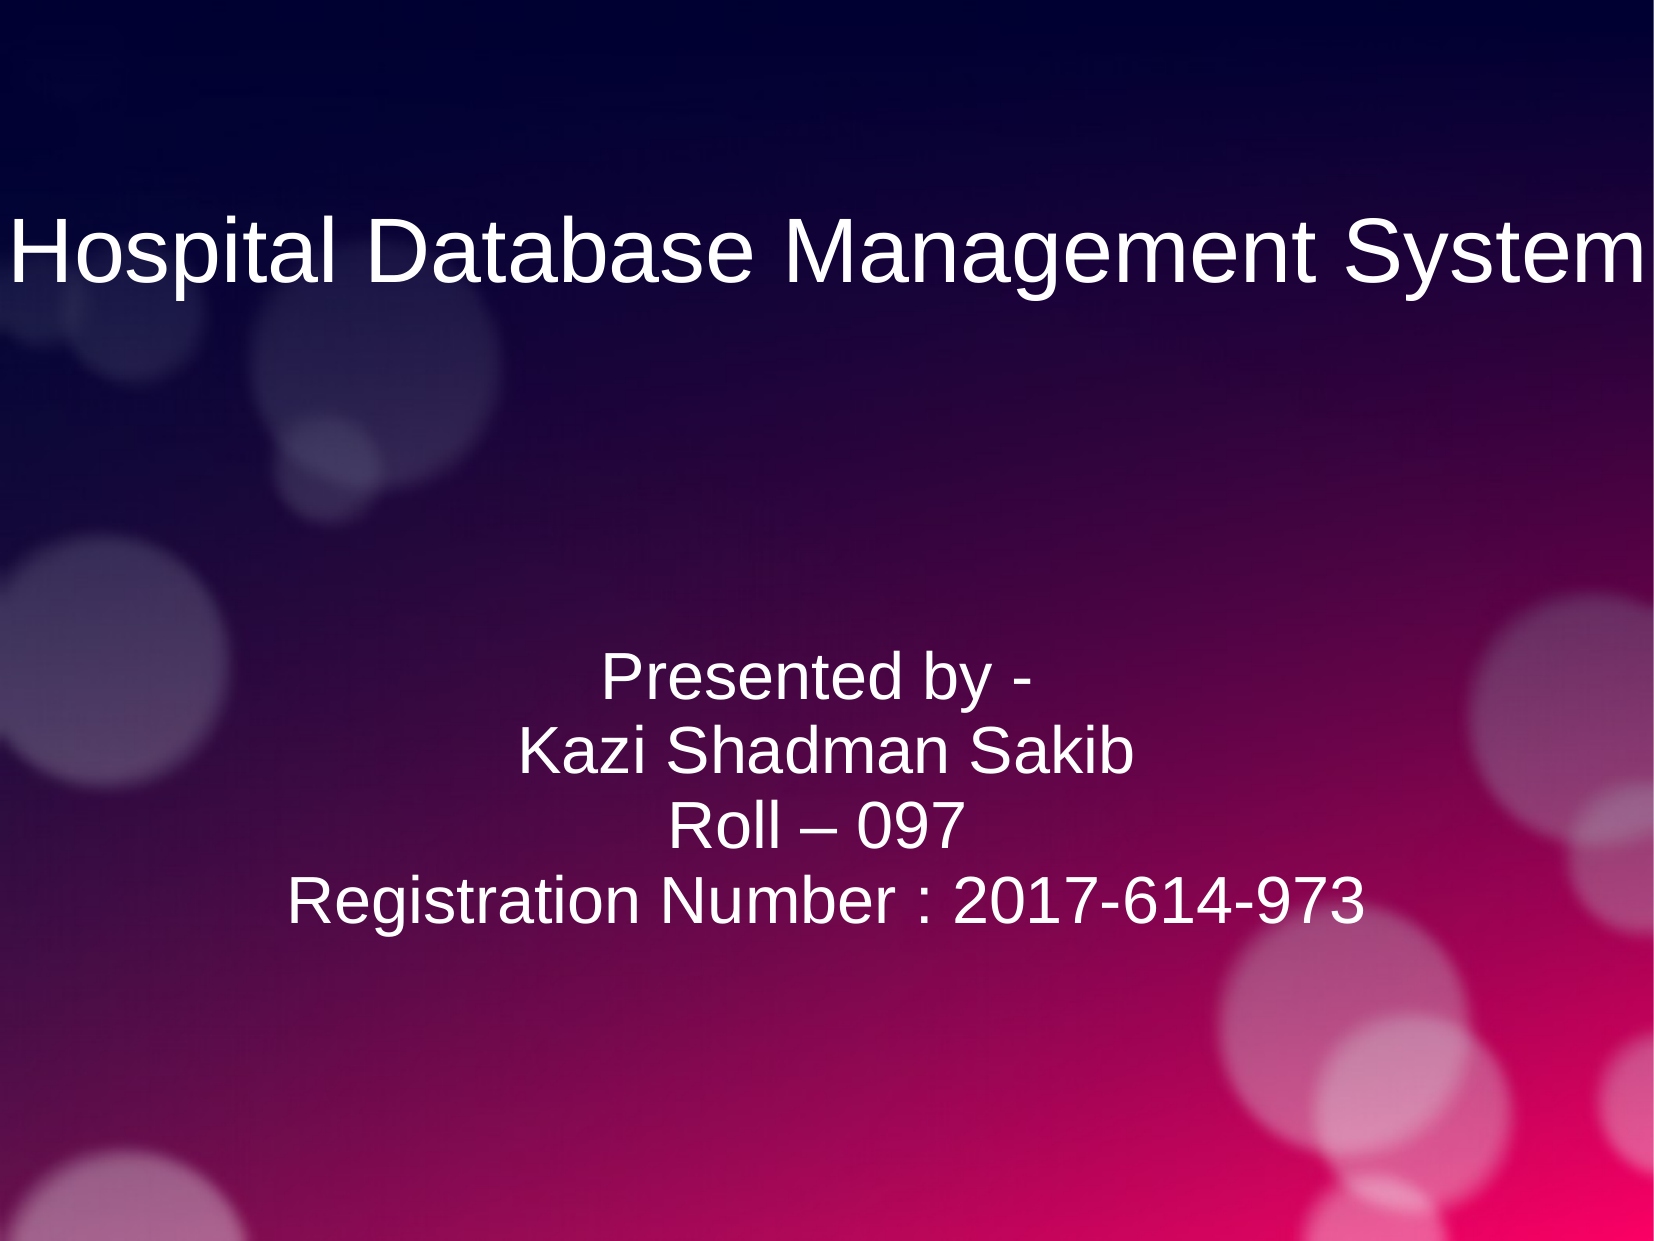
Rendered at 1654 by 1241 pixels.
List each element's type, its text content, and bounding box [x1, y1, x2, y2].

title Hospital Database Management System [7, 122, 1654, 379]
subtitle Presented by - Kazi Shadman Sakib Roll – 097 Registration Number : 2017-614-973 [82, 566, 1571, 1010]
picture [0, 0, 1654, 1241]
